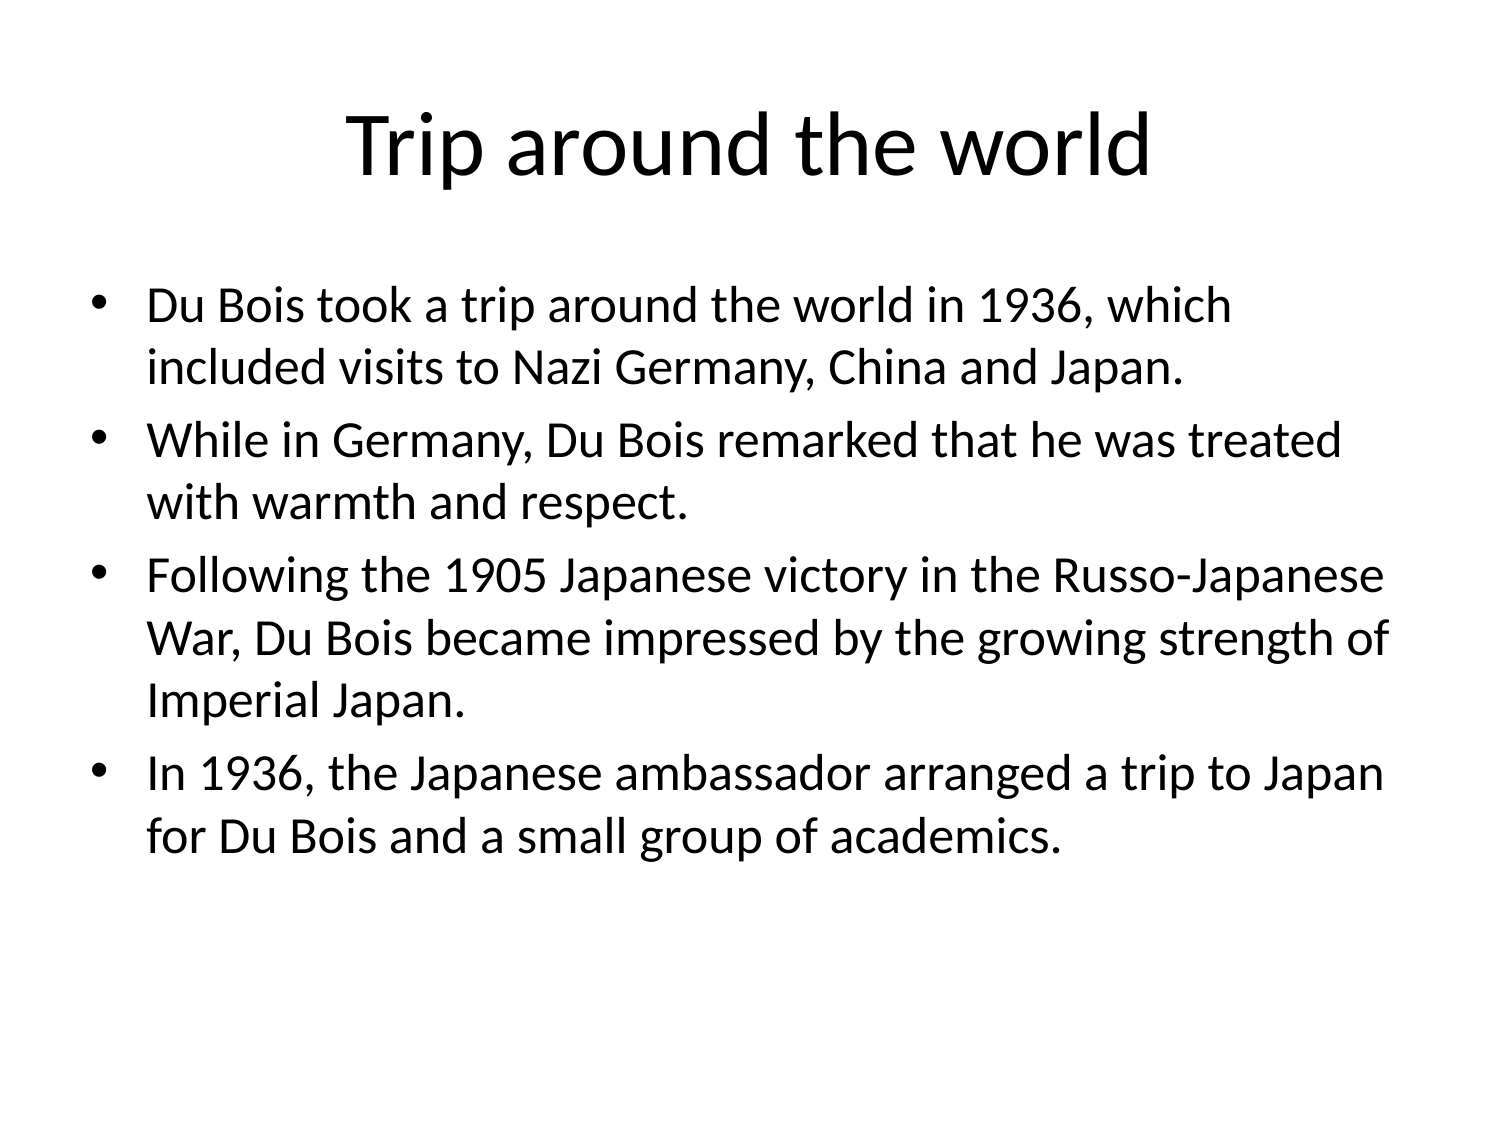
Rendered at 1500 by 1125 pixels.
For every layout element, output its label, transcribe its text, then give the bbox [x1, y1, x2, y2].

list Du Bois took a trip around the world in 1936, which included visits to Nazi Germany, China and Japan. While in Germany, Du Bois remarked that he was treated with warmth and respect. Following the 1905 Japanese victory in the Russo-Japanese War, Du Bois became impressed by the growing strength of Imperial Japan. In 1936, the Japanese ambassador arranged a trip to Japan for Du Bois and a small group of academics. [75, 262, 1425, 1005]
title Trip around the world [75, 45, 1425, 233]
